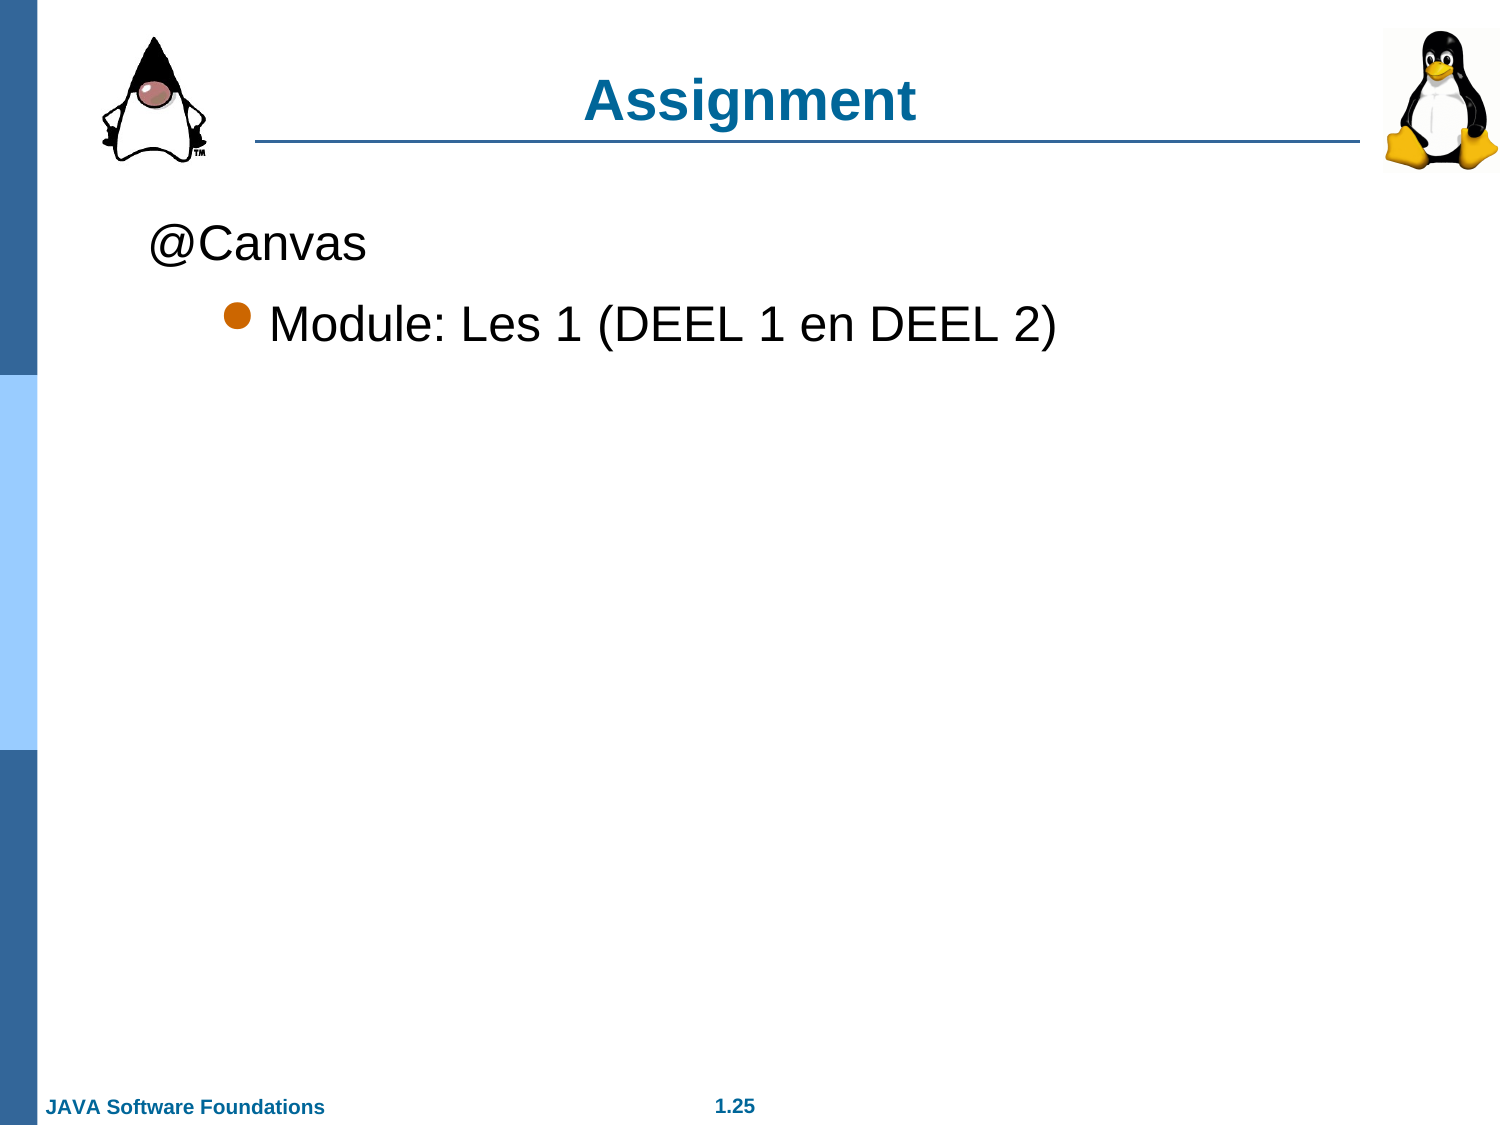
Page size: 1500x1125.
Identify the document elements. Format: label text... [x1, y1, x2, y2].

title Assignment [75, 45, 1426, 141]
list @Canvas Module: Les 1 (DEEL 1 en DEEL 2) [132, 202, 1483, 1041]
picture [1383, 28, 1500, 173]
picture [54, 0, 255, 200]
